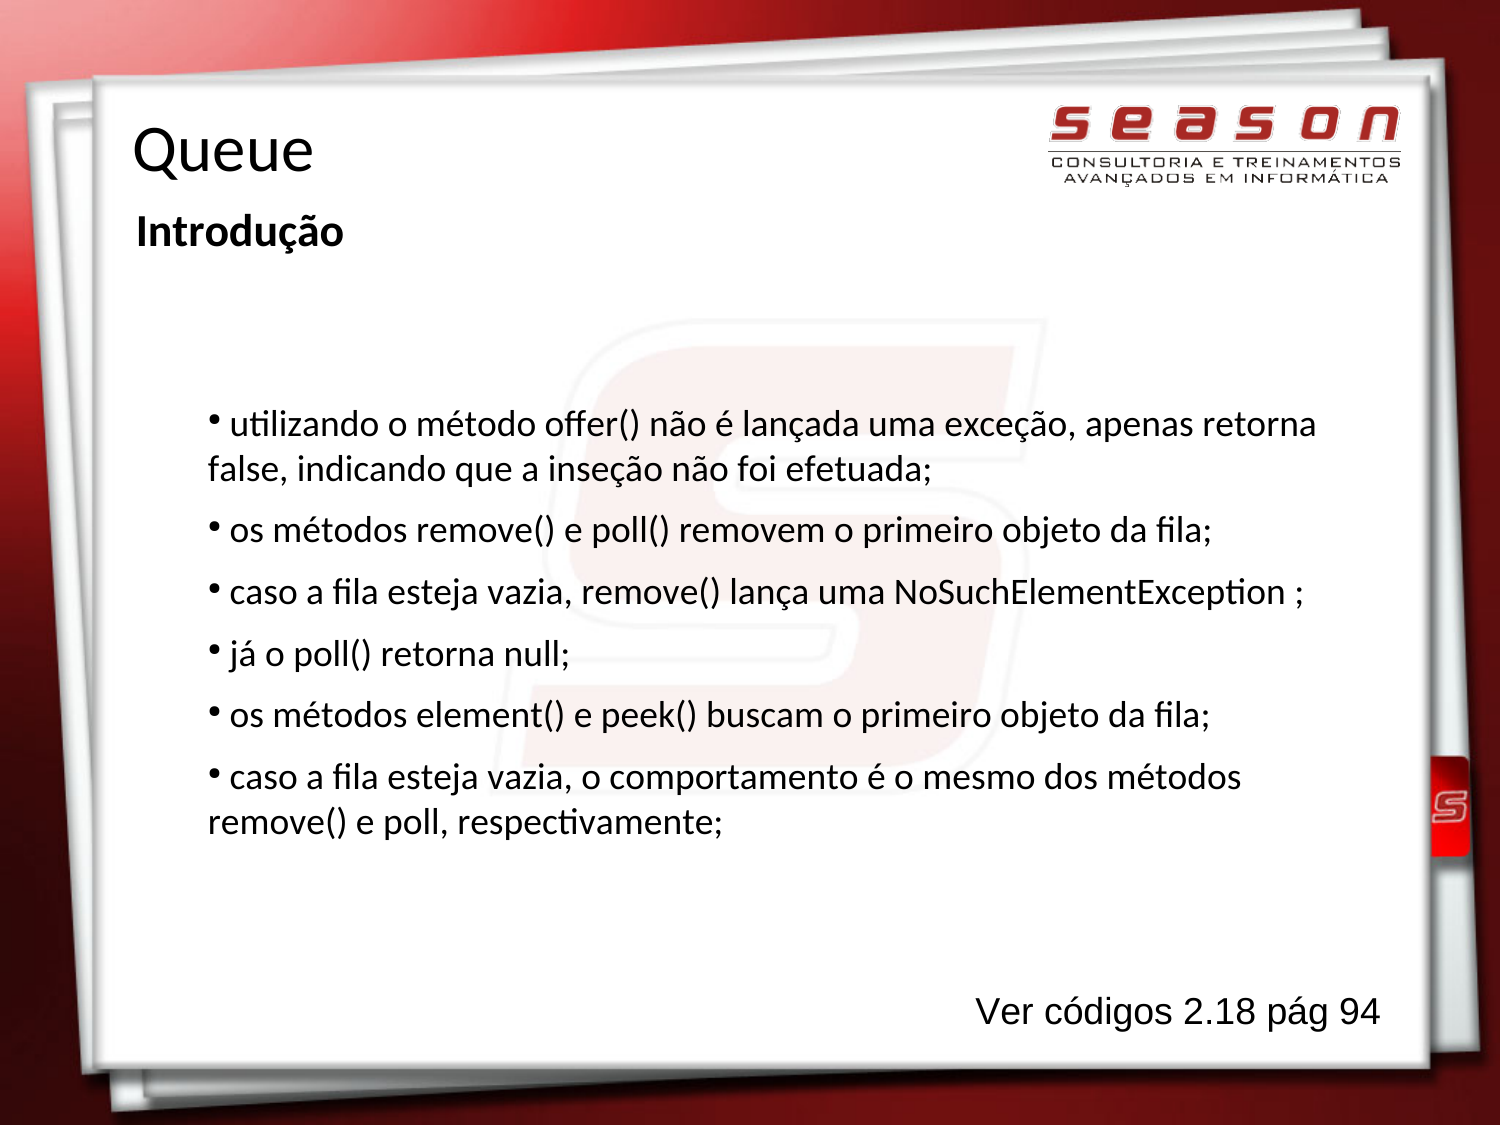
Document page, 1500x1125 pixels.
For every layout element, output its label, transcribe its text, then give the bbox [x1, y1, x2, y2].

text_box Introdução [135, 200, 1246, 256]
picture [0, 0, 1500, 1125]
title Queue [118, 33, 1394, 257]
text_box utilizando o método offer() não é lançada uma exceção, apenas retorna false, indicando que a inseção não foi efetuada; os métodos remove() e poll() removem o primeiro objeto da fila; caso a fila esteja vazia, remove() lança uma NoSuchElementException ; já o poll() retorna null; os métodos element() e peek() buscam o primeiro objeto da fila; caso a fila esteja vazia, o comportamento é o mesmo dos métodos remove() e poll, respectivamente; [207, 308, 1328, 932]
text_box Ver códigos 2.18 pág 94 [708, 979, 1396, 1040]
